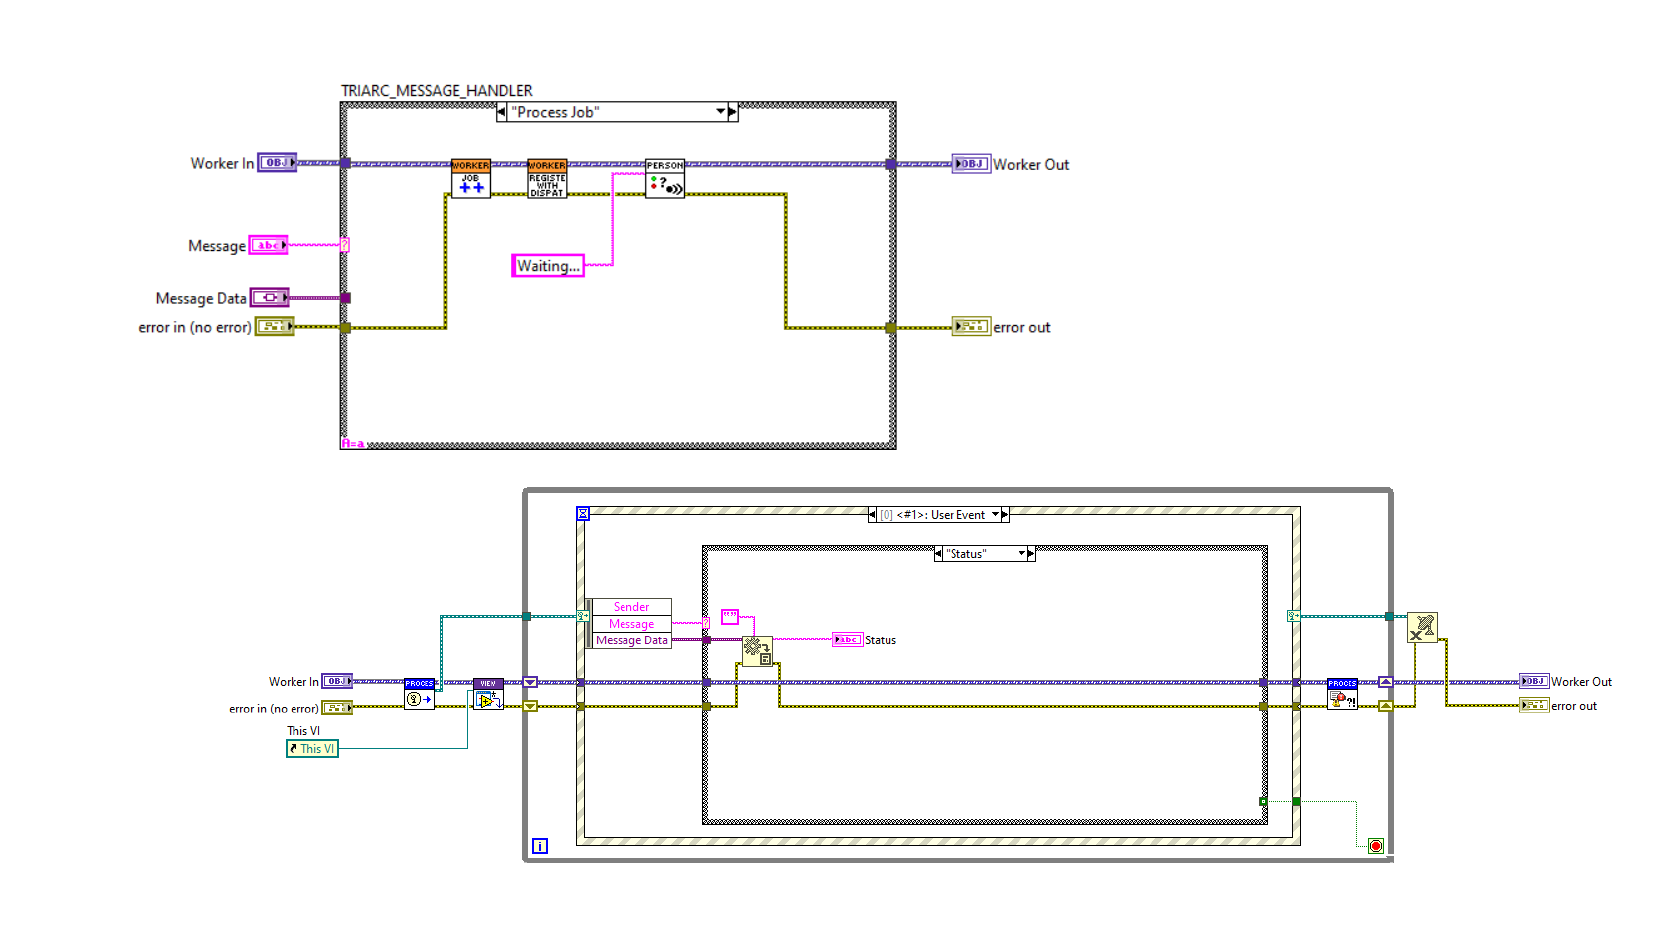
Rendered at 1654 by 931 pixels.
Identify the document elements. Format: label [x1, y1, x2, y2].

picture [228, 487, 1613, 863]
picture [137, 80, 1072, 451]
